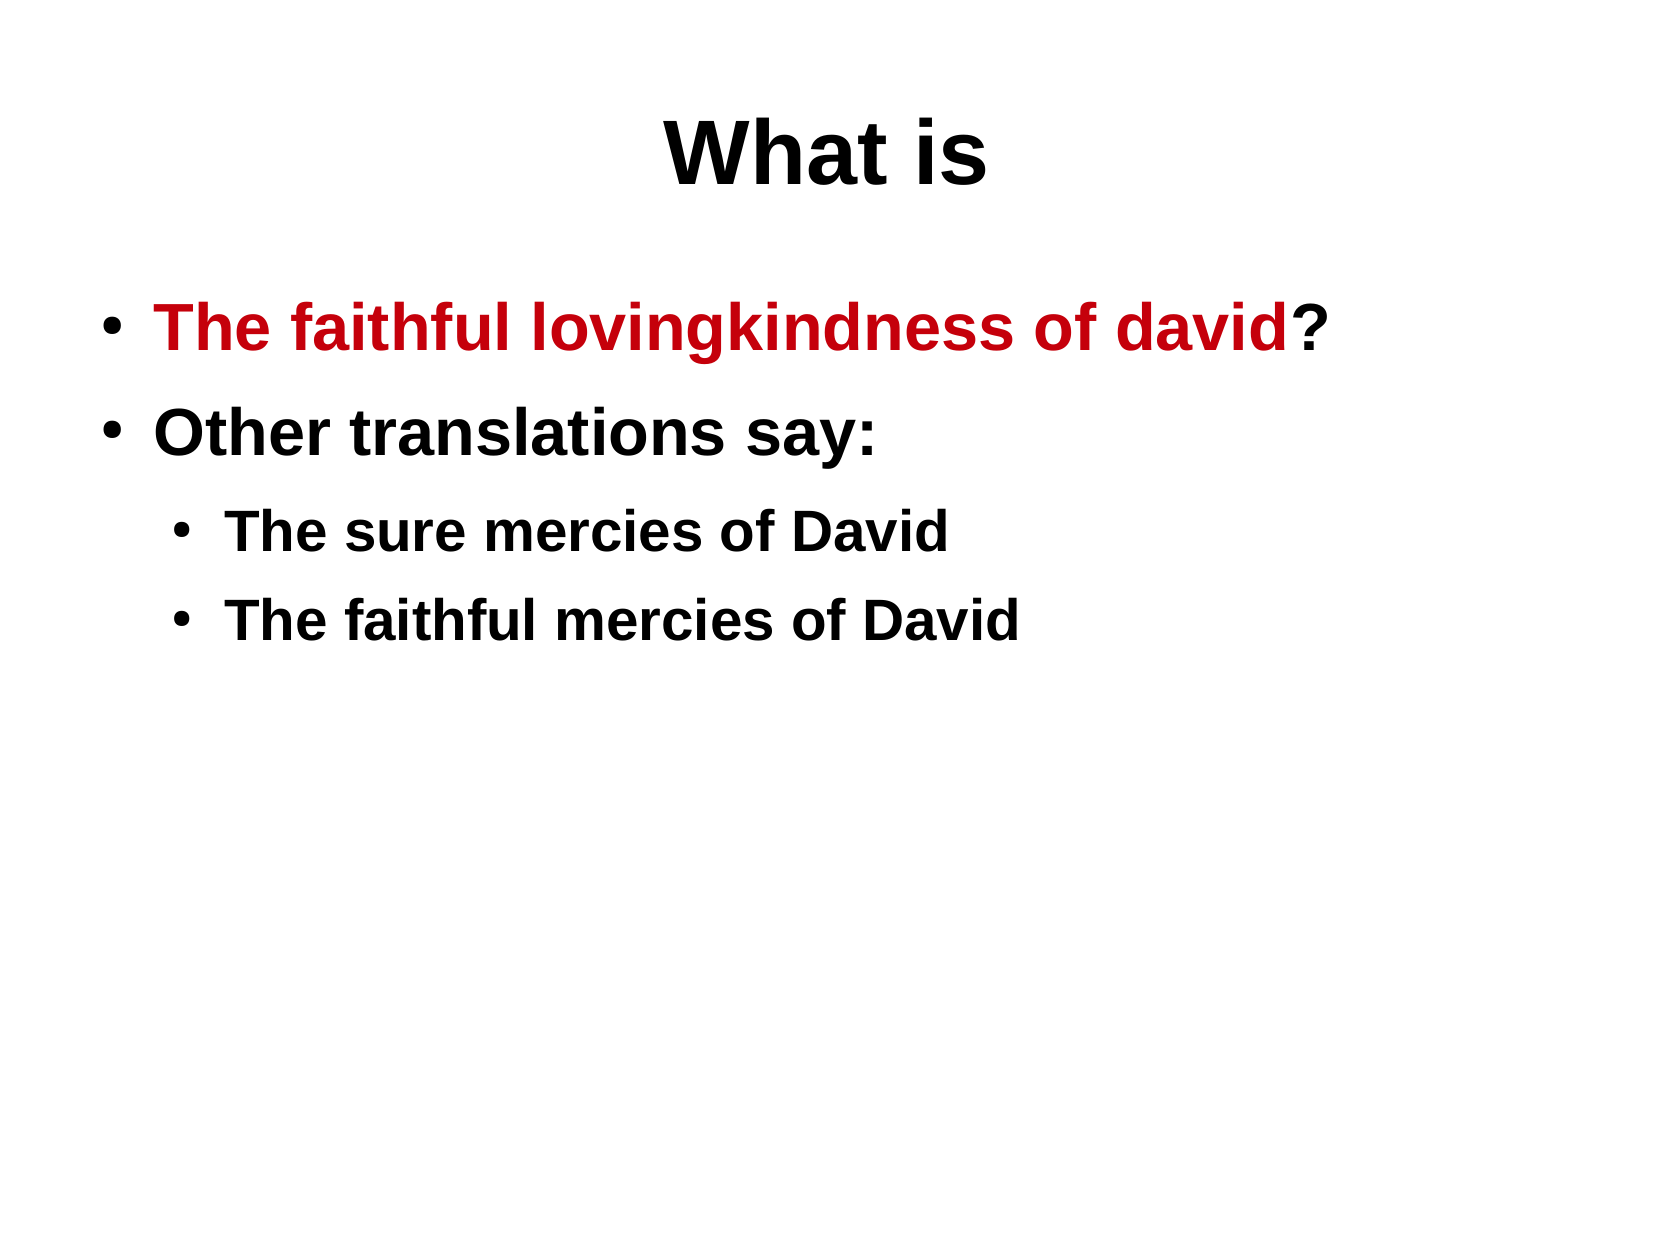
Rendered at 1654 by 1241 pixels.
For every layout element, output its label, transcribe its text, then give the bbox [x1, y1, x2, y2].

title What is [82, 49, 1571, 257]
list The faithful lovingkindness of david? Other translations say: The sure mercies of David The faithful mercies of David [82, 290, 1571, 1109]
